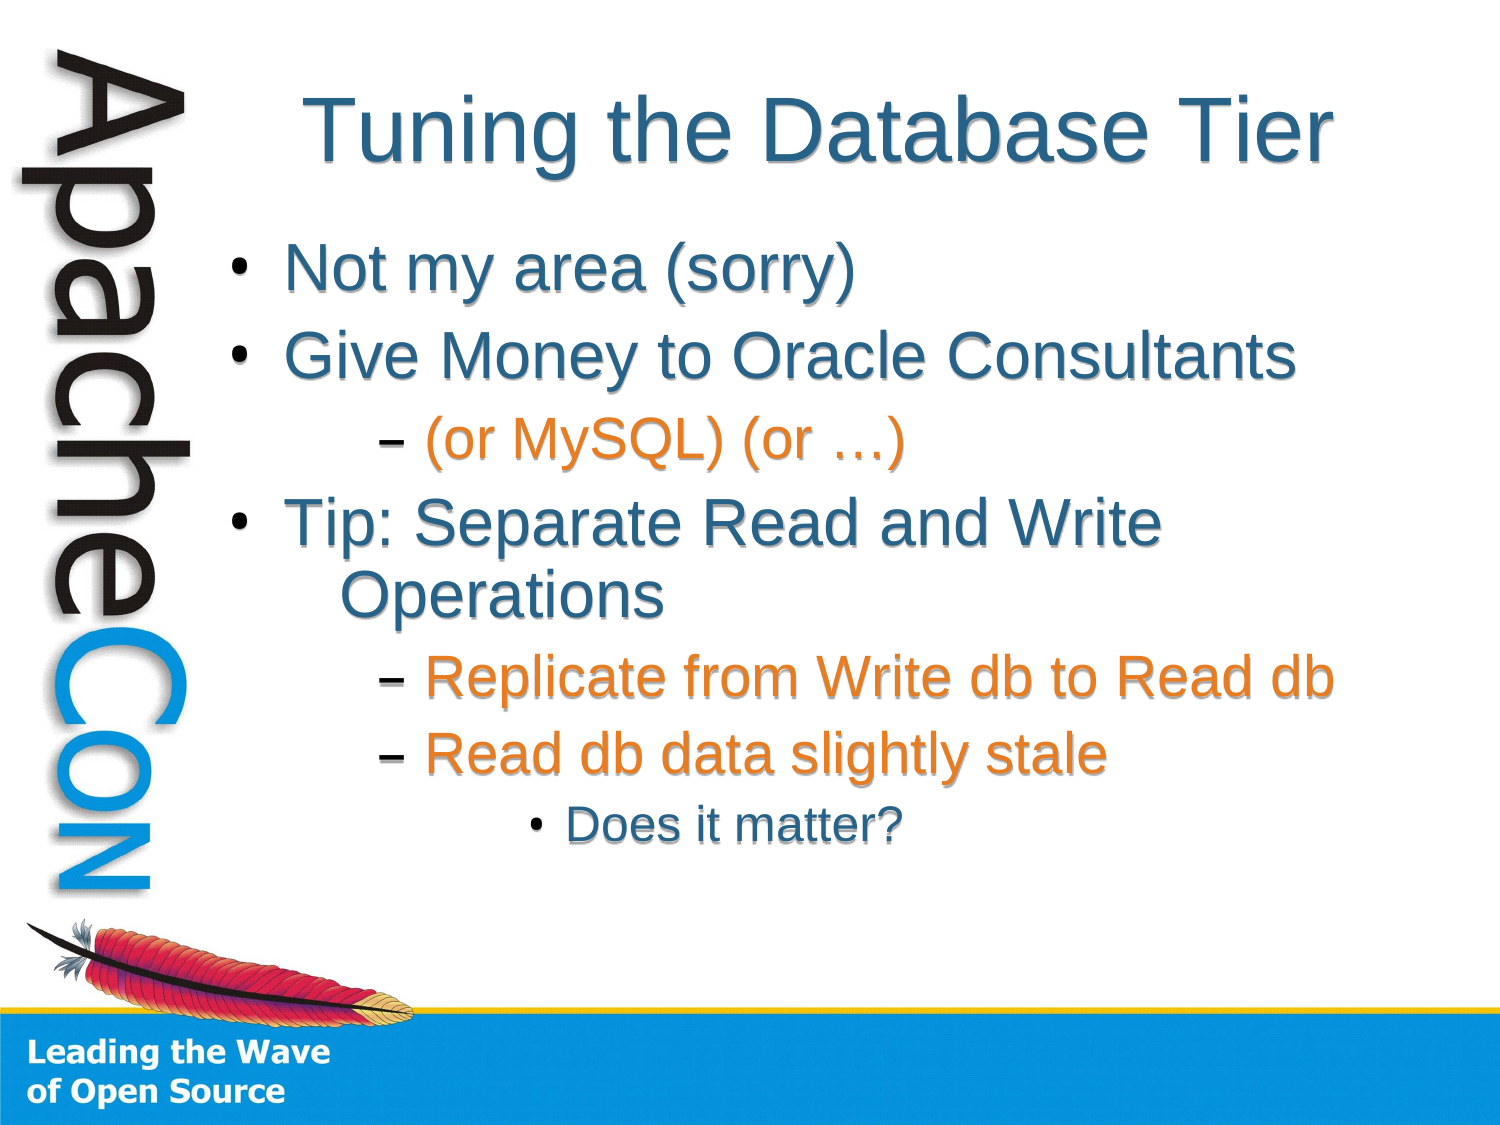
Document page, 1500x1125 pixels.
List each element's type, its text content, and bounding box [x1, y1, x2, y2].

title Tuning the Database Tier [212, 62, 1426, 188]
list Not my area (sorry) Give Money to Oracle Consultants (or MySQL) (or …) Tip: Separate Read and Write Operations Replicate from Write db to Read db Read db data slightly stale Does it matter? [212, 224, 1426, 913]
